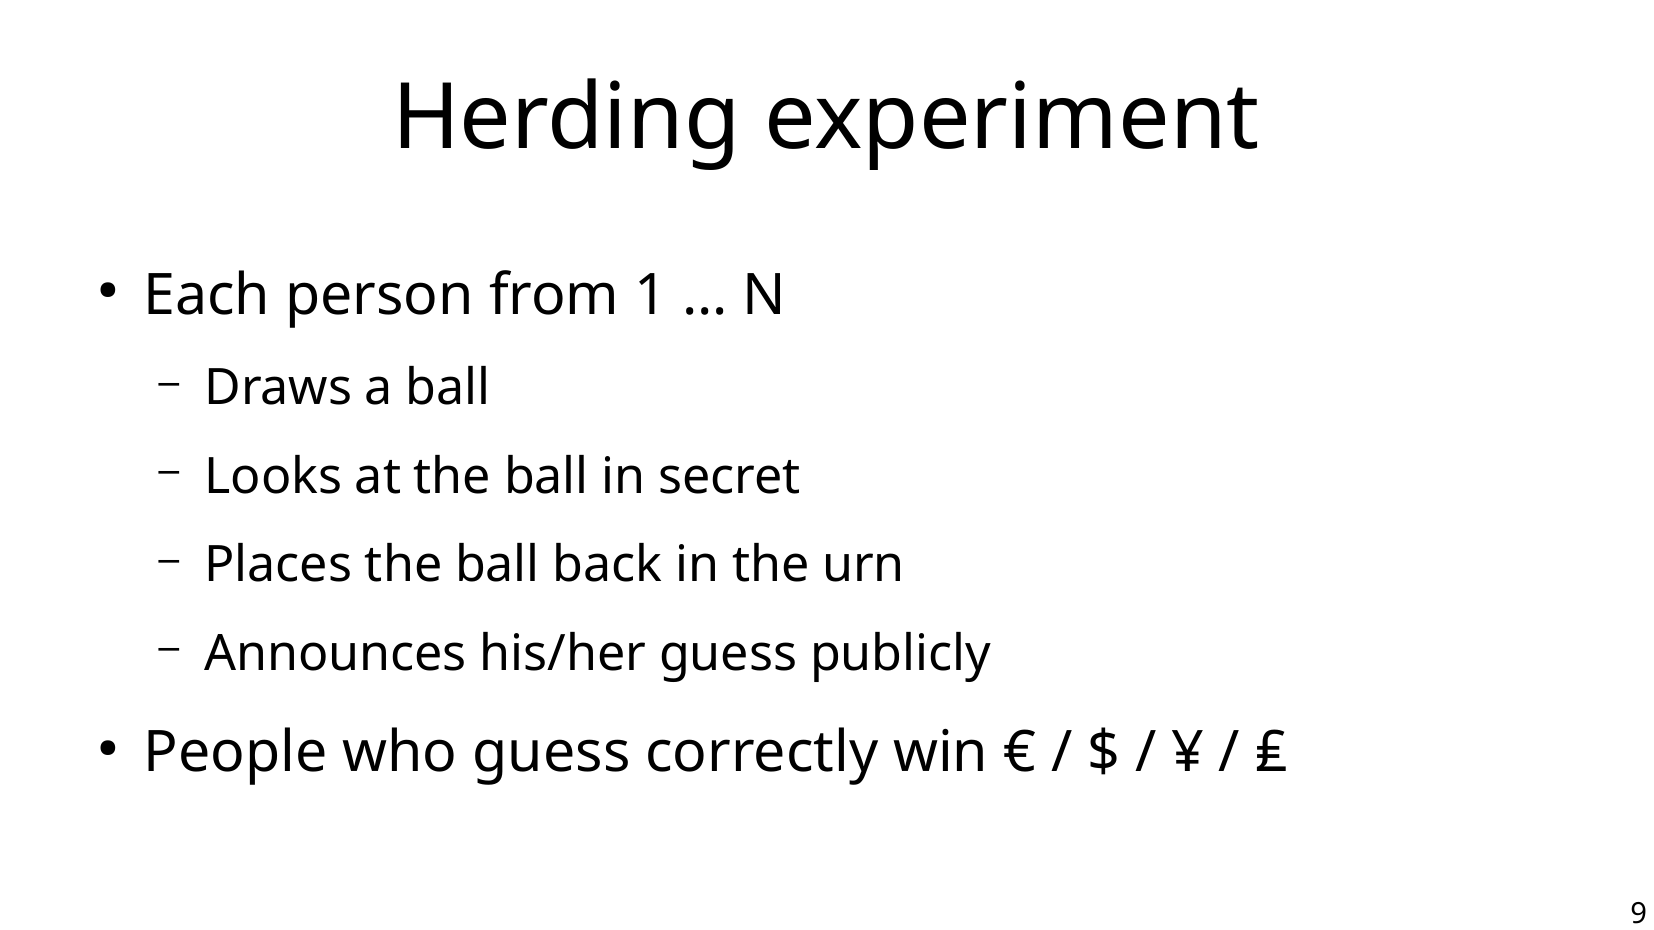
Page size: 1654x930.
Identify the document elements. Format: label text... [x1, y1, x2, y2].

title Herding experiment [82, 1, 1571, 225]
list Each person from 1 … N Draws a ball Looks at the ball in secret Places the ball back in the urn Announces his/her guess publicly People who guess correctly win € / $ / ¥ / ₤ [82, 252, 1571, 793]
